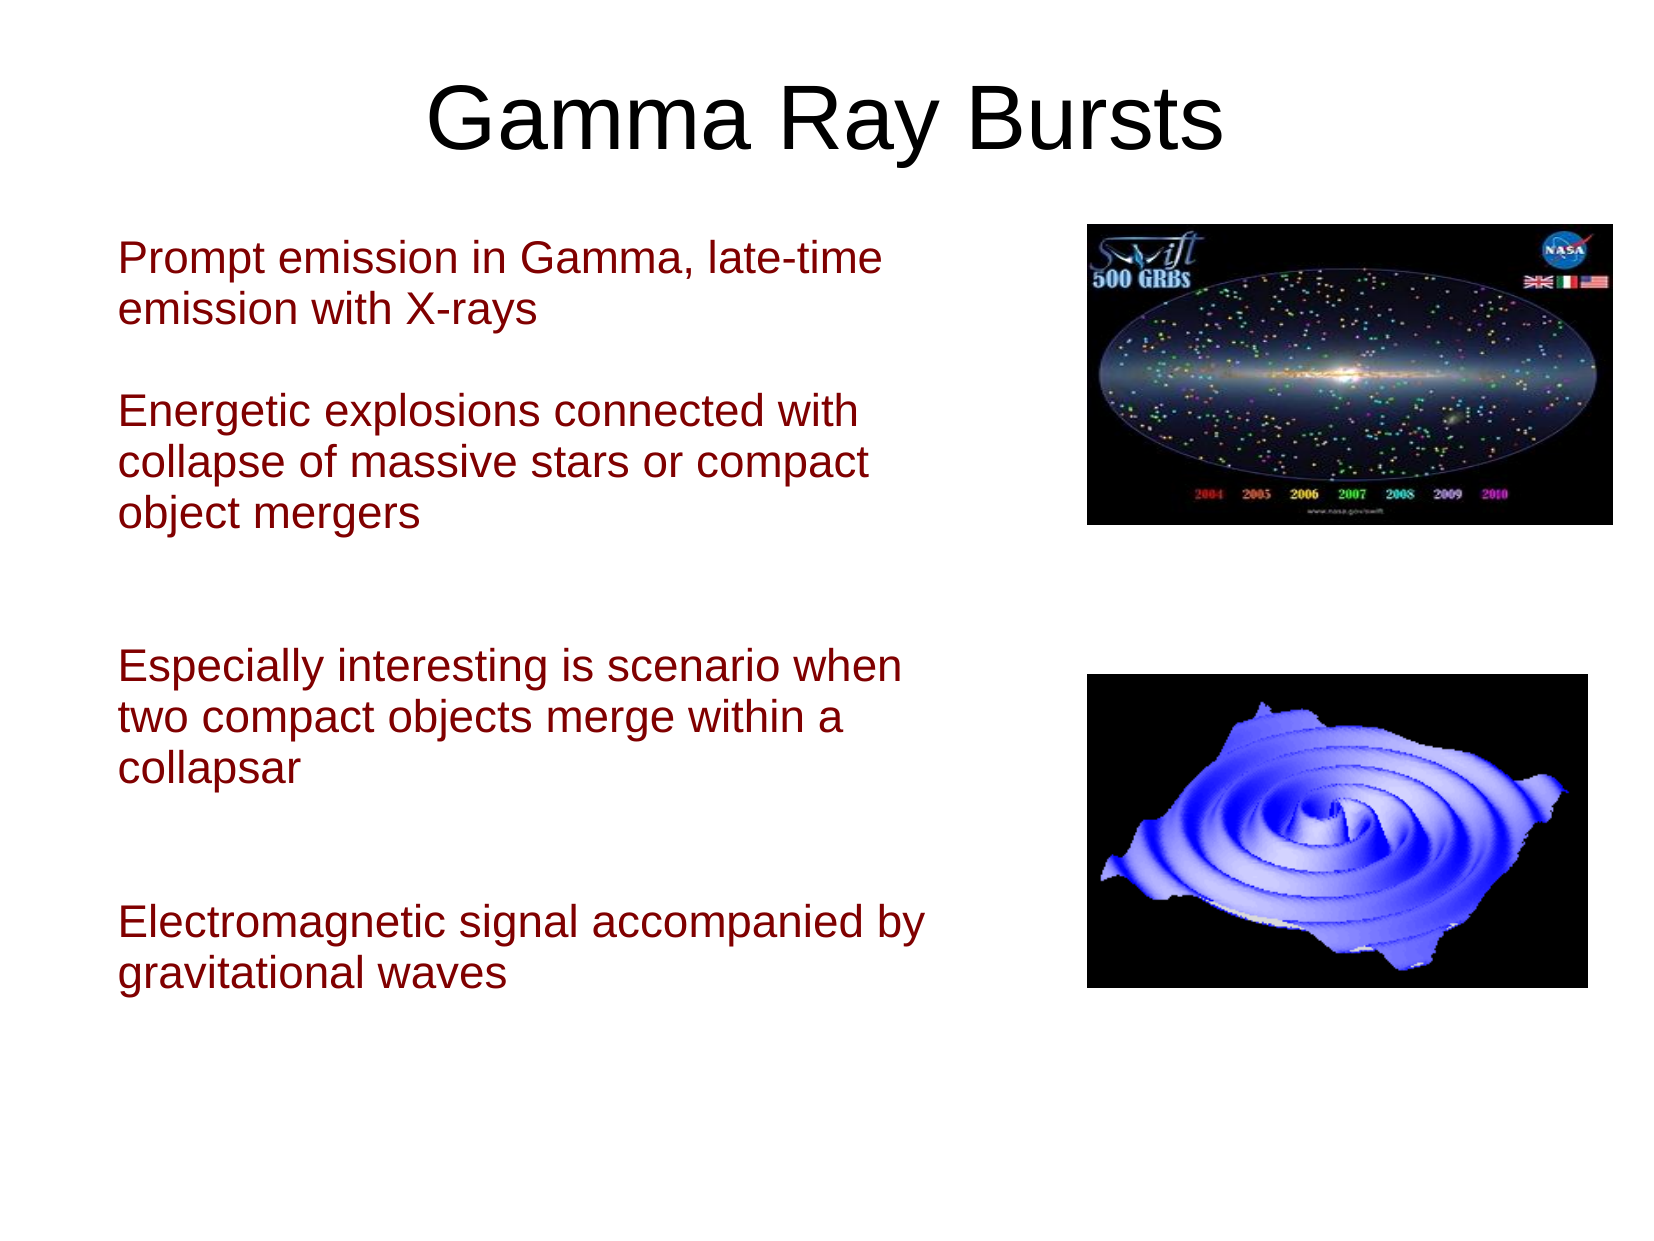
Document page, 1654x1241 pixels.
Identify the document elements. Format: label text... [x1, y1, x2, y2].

text_box Prompt emission in Gamma, late-time emission with X-rays Energetic explosions connected with collapse of massive stars or compact object mergers Especially interesting is scenario when two compact objects merge within a collapsar Electromagnetic signal accompanied by gravitational waves [102, 224, 976, 1017]
title Gamma Ray Bursts [82, 49, 1570, 188]
picture [1087, 224, 1613, 526]
picture [1087, 674, 1588, 988]
